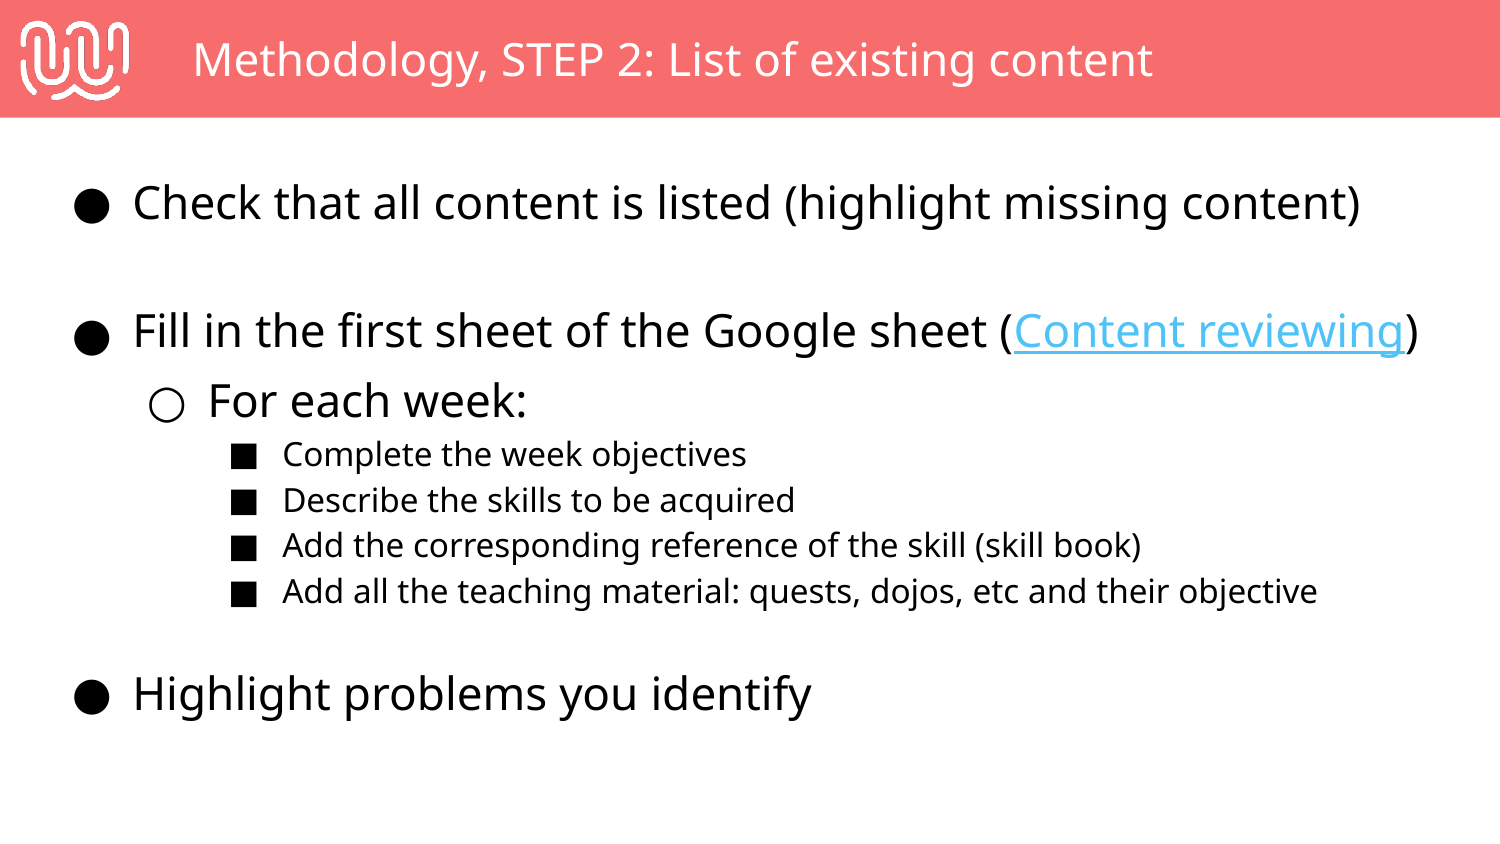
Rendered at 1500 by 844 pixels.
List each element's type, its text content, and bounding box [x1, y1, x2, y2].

list Check that all content is listed (highlight missing content) Fill in the first sheet of the Google sheet (Content reviewing) For each week: Complete the week objectives Describe the skills to be acquired Add the corresponding reference of the skill (skill book) Add all the teaching material: quests, dojos, etc and their objective Highlight problems you identify [57, 165, 1500, 588]
title Methodology, STEP 2: List of existing content [192, 0, 1236, 118]
picture [20, 20, 134, 101]
